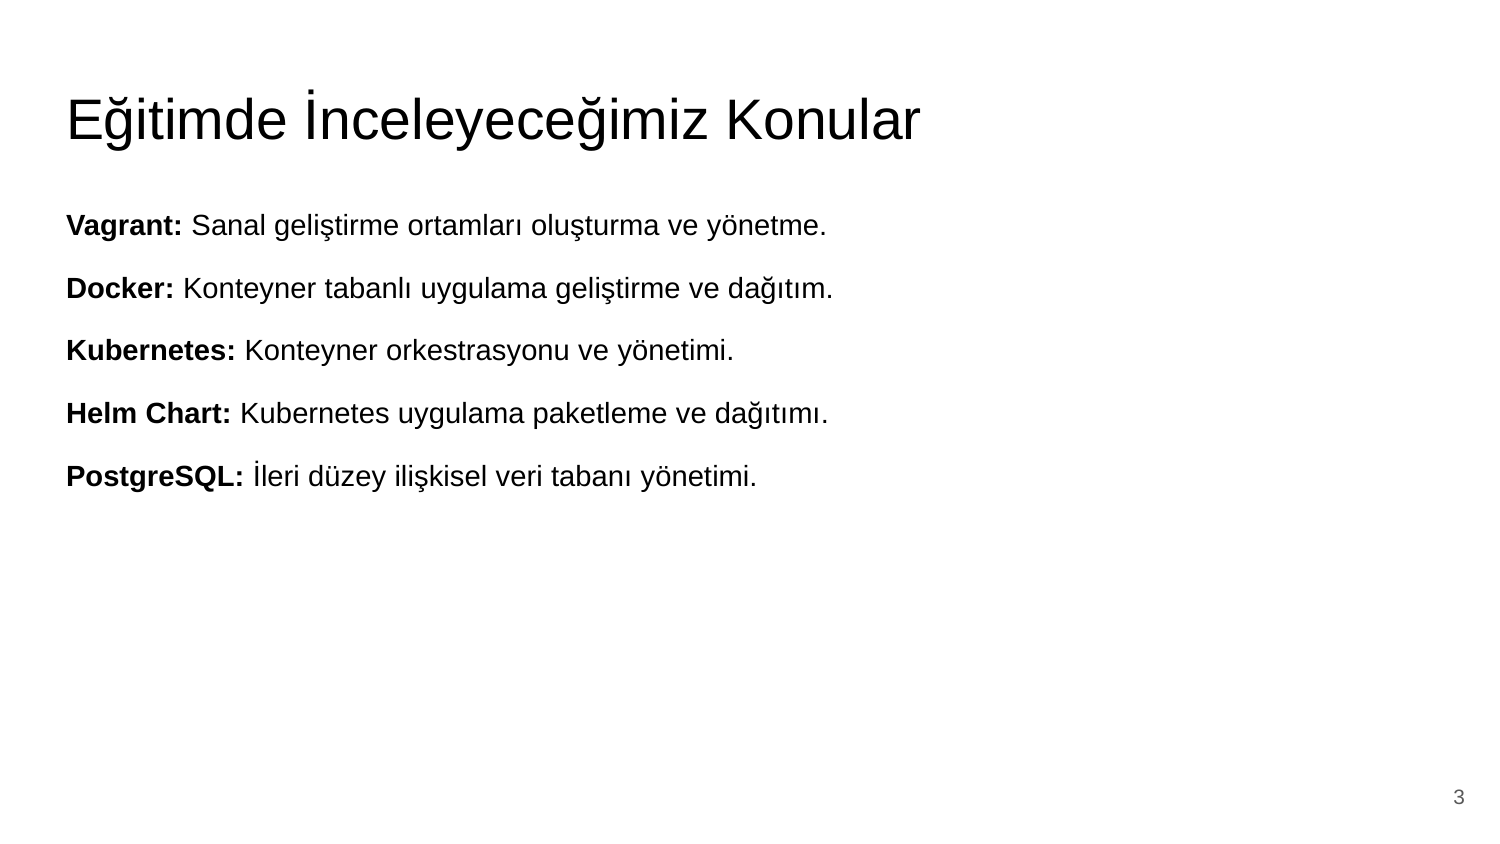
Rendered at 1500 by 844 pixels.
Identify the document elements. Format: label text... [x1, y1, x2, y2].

title Eğitimde İnceleyeceğimiz Konular [51, 72, 1449, 167]
list Vagrant: Sanal geliştirme ortamları oluşturma ve yönetme. Docker: Konteyner tabanlı uygulama geliştirme ve dağıtım. Kubernetes: Konteyner orkestrasyonu ve yönetimi. Helm Chart: Kubernetes uygulama paketleme ve dağıtımı. PostgreSQL: İleri düzey ilişkisel veri tabanı yönetimi. [51, 189, 1449, 750]
slide_number <number> [1389, 764, 1480, 830]
